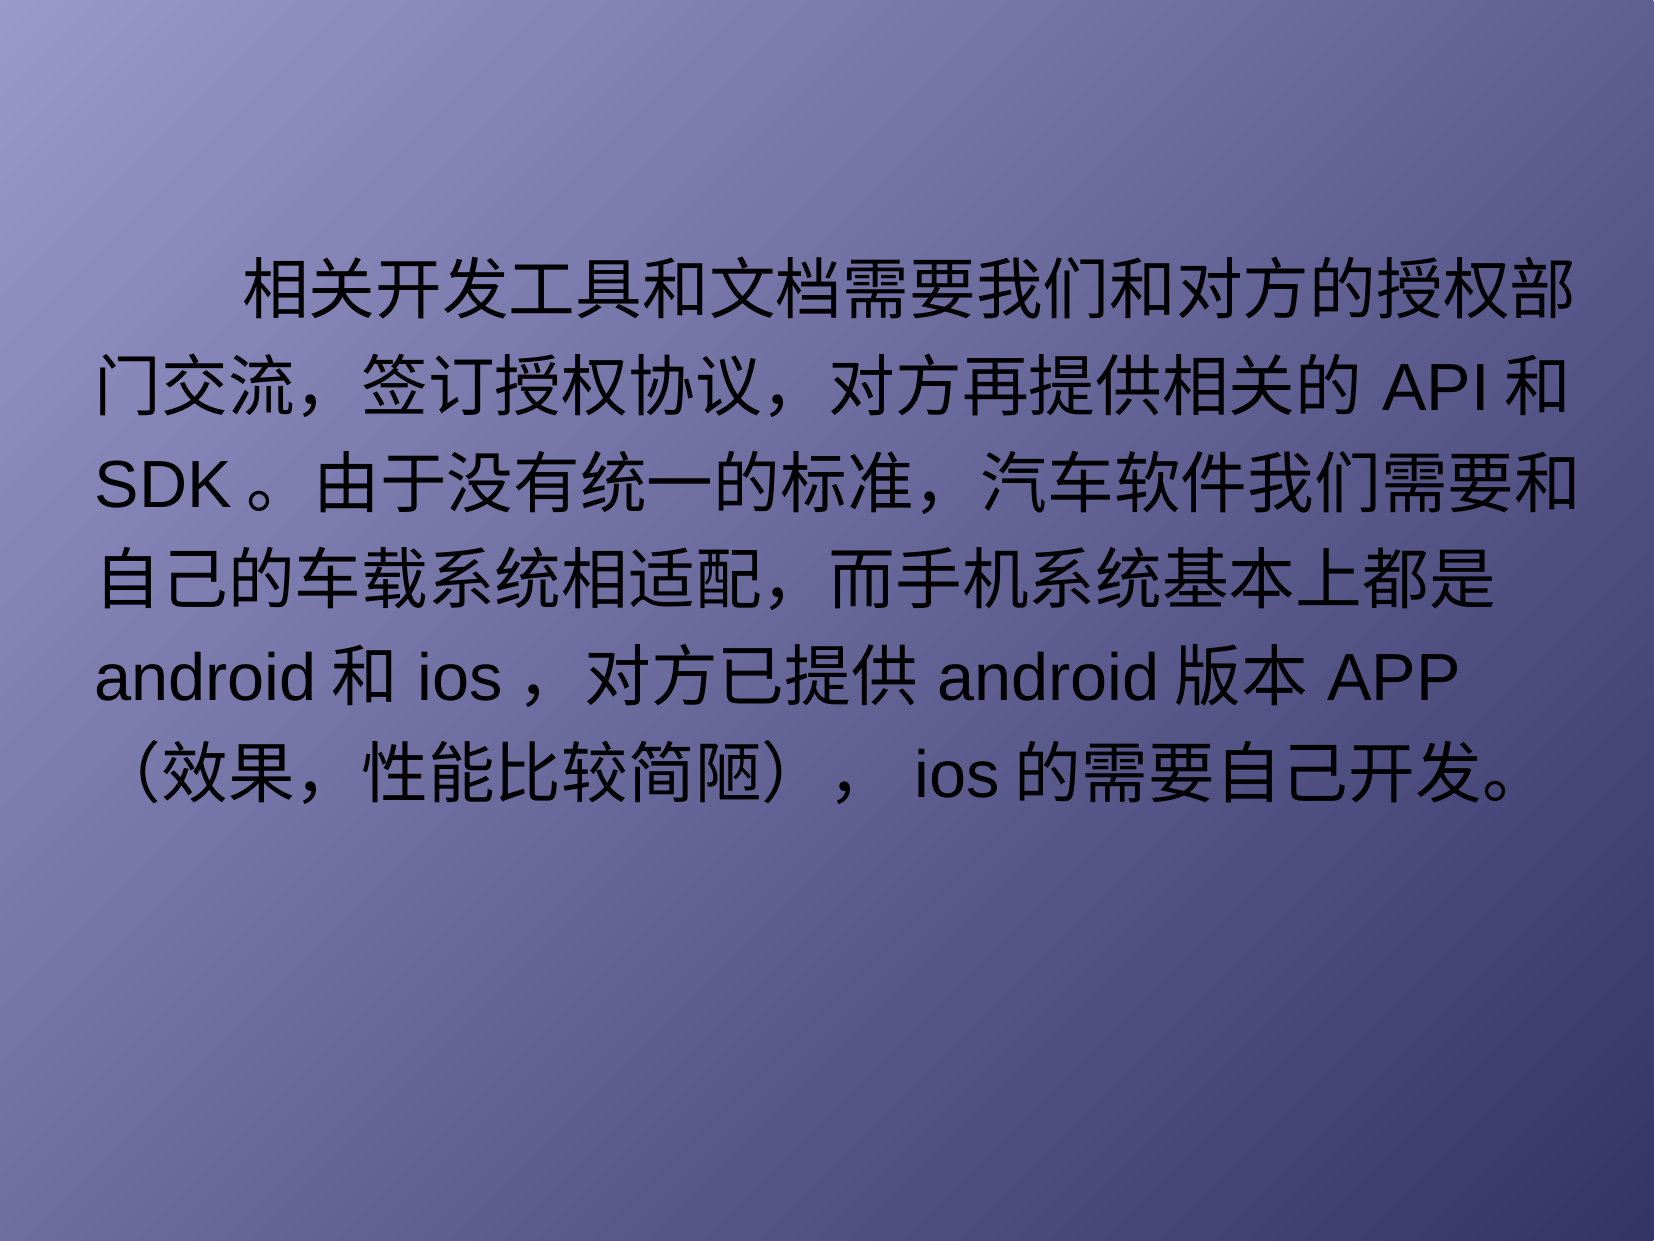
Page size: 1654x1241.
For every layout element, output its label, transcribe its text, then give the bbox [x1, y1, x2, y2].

subtitle 相关开发工具和文档需要我们和对方的授权部门交流，签订授权协议，对方再提供相关的API和SDK。由于没有统一的标准，汽车软件我们需要和自己的车载系统相适配，而手机系统基本上都是android和ios，对方已提供android版本APP（效果，性能比较简陋），ios的需要自己开发。 [94, 166, 1583, 886]
